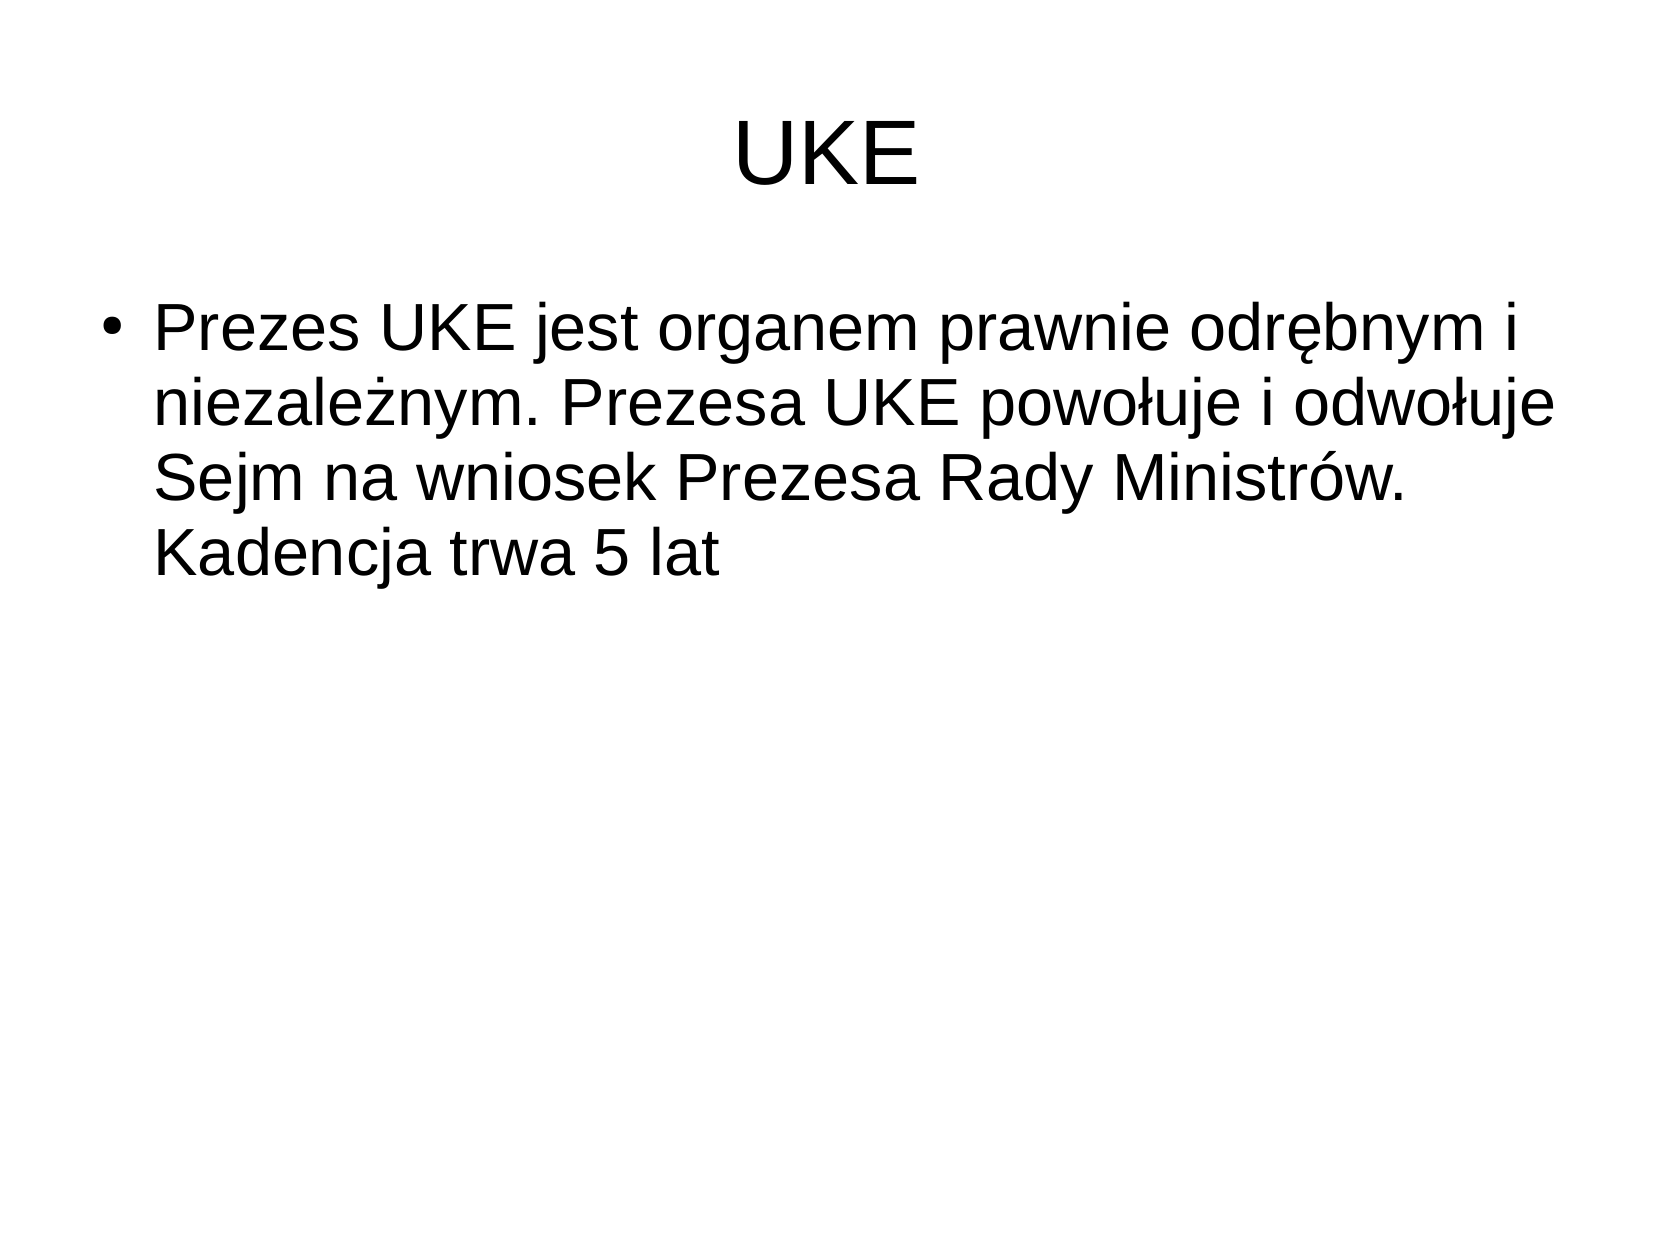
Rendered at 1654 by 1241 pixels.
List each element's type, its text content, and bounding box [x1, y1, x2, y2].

title UKE [82, 49, 1571, 257]
list Prezes UKE jest organem prawnie odrębnym i niezależnym. Prezesa UKE powołuje i odwołuje Sejm na wniosek Prezesa Rady Ministrów. Kadencja trwa 5 lat [82, 290, 1571, 1109]
